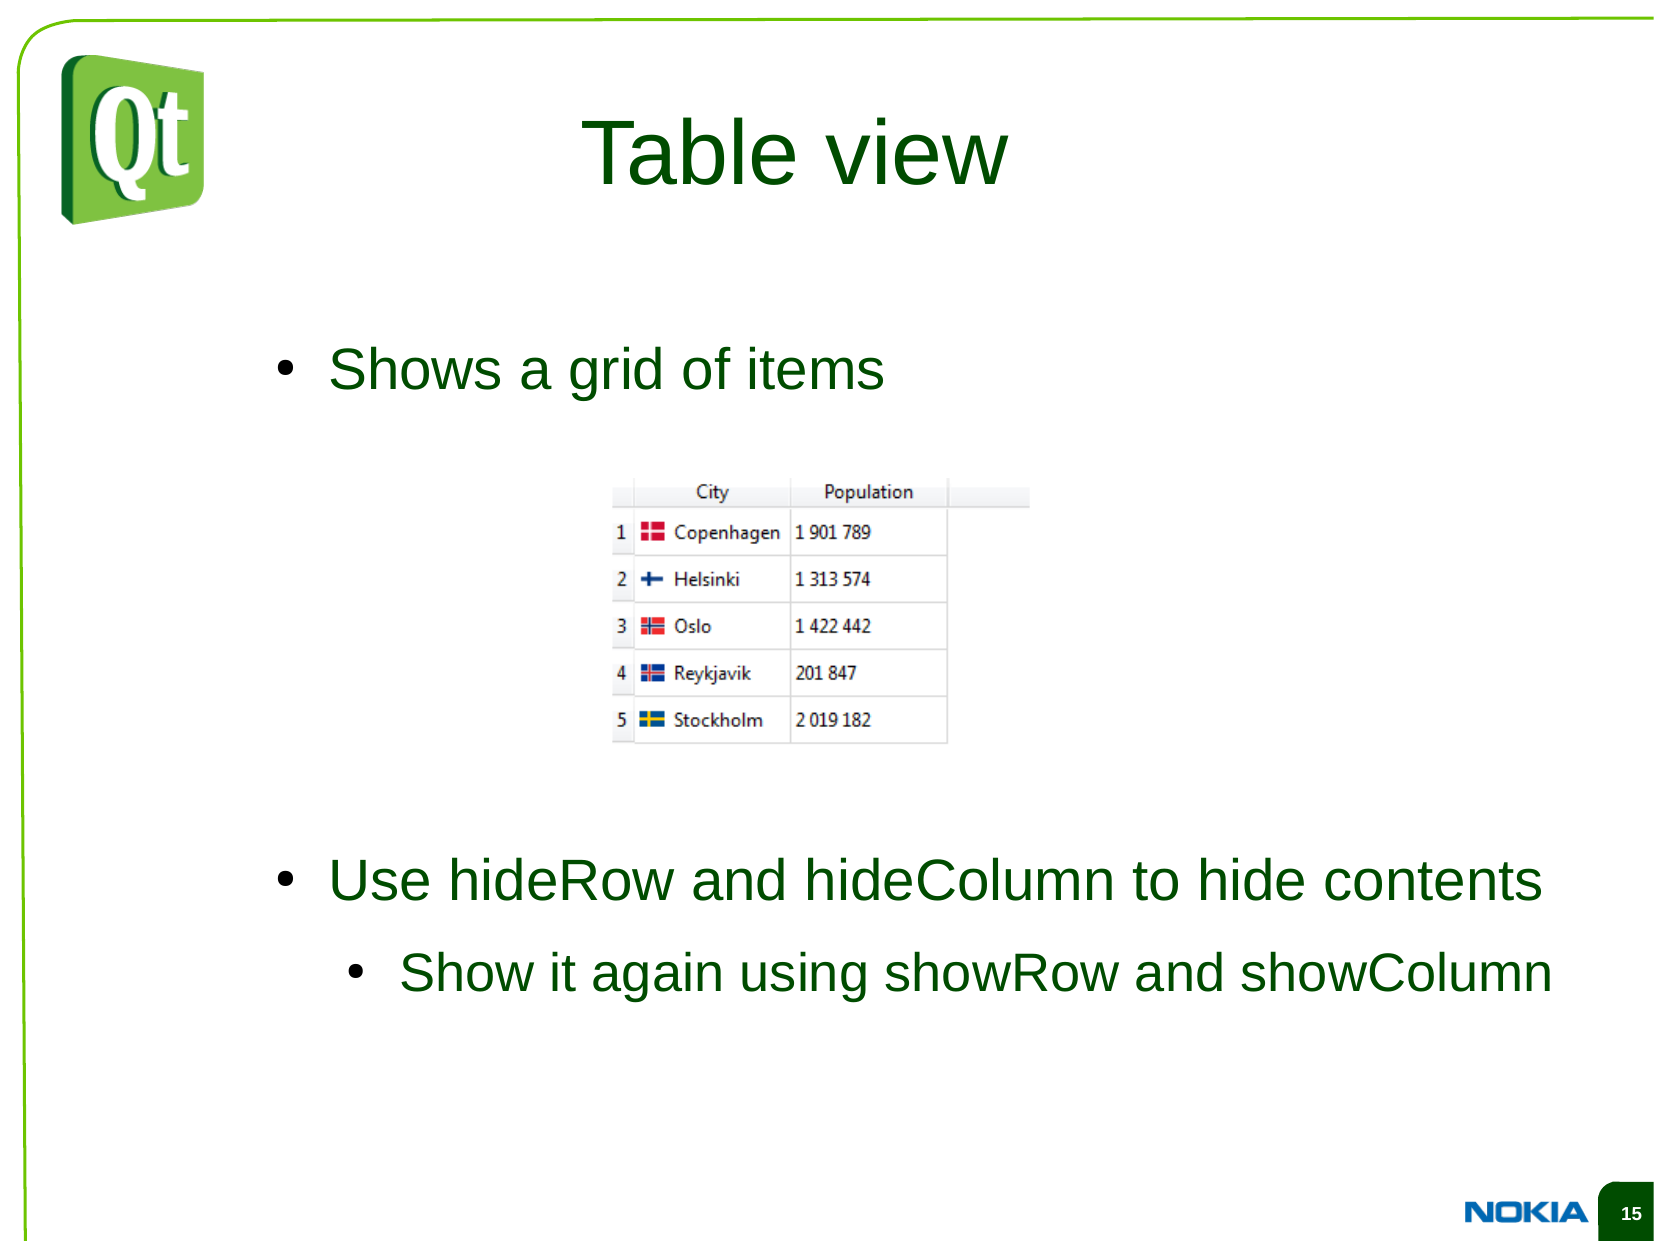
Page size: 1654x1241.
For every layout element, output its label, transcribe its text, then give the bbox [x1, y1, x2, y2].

picture [61, 55, 204, 225]
title Table view [257, 56, 1333, 250]
picture [1465, 1201, 1589, 1223]
picture [612, 478, 1030, 783]
list Shows a grid of items Use hideRow and hideColumn to hide contents Show it again using showRow and showColumn [257, 336, 1577, 1156]
